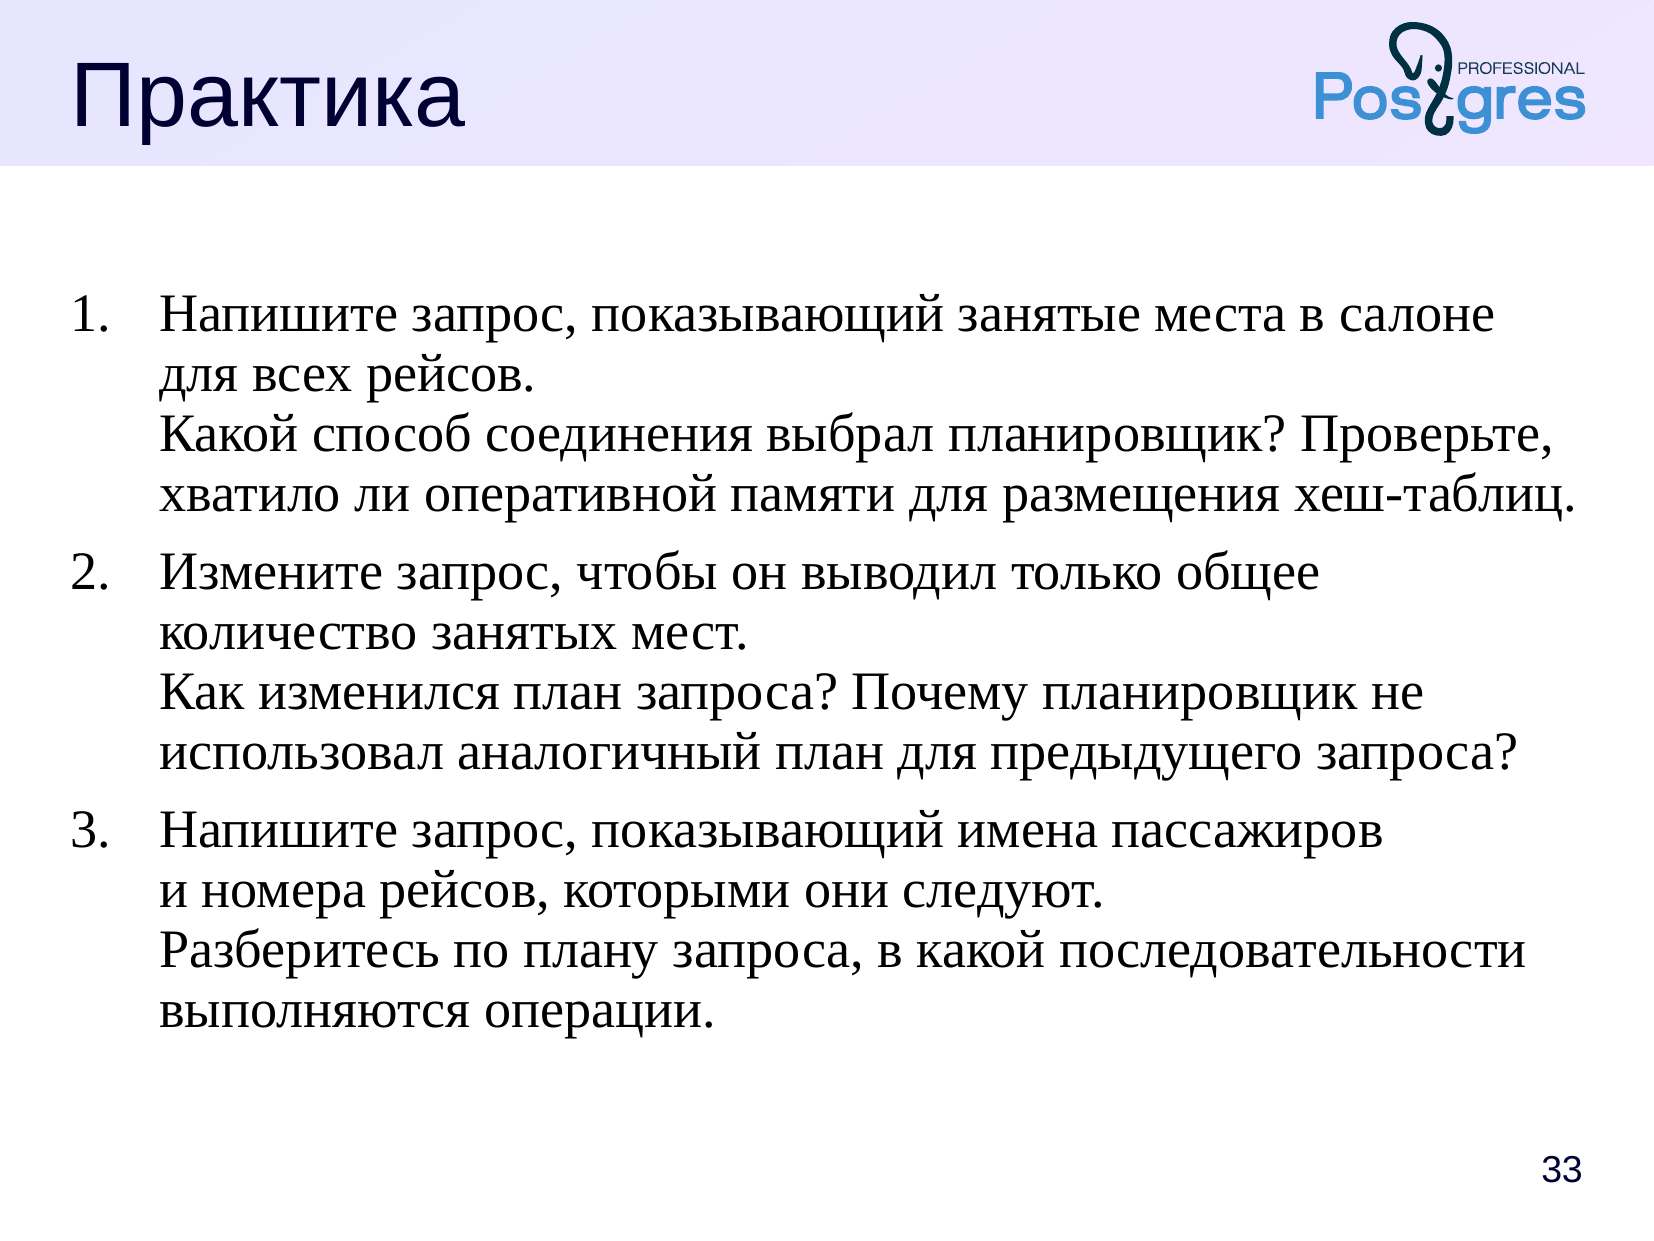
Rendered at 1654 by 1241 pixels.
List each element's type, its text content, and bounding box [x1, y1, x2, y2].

title Практика [70, 43, 1241, 147]
list Напишите запрос, показывающий занятые места в салоне для всех рейсов. Какой способ соединения выбрал планировщик? Проверьте, хватило ли оперативной памяти для размещения хеш-таблиц. Измените запрос, чтобы он выводил только общее количество занятых мест. Как изменился план запроса? Почему планировщик не использовал аналогичный план для предыдущего запроса? Напишите запрос, показывающий имена пассажиров и номера рейсов, которыми они следуют. Разберитесь по плану запроса, в какой последовательности выполняются операции. [70, 283, 1583, 1134]
